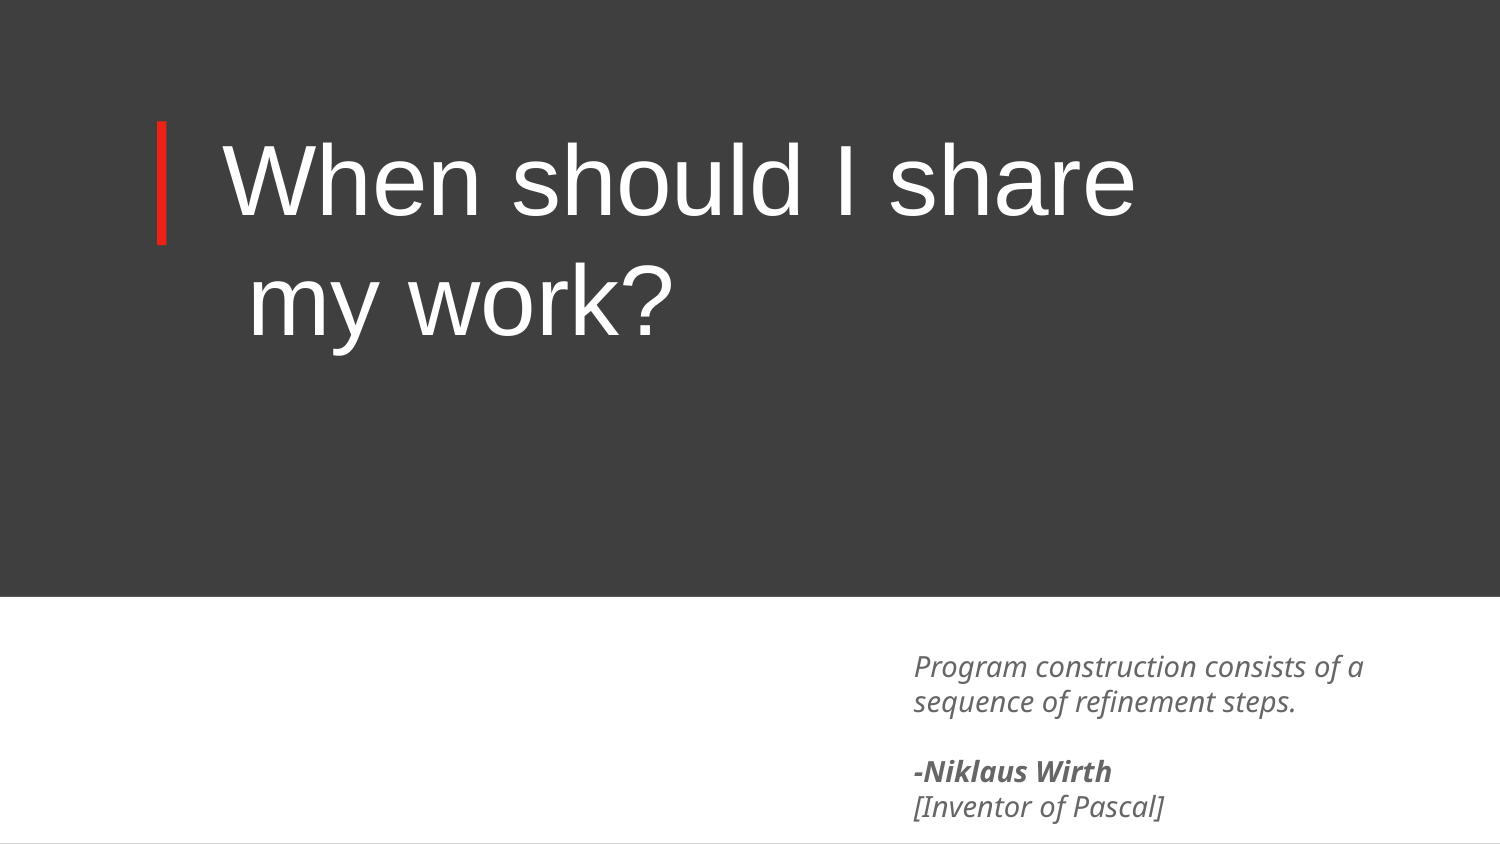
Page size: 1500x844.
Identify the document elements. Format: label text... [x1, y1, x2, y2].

title When should I share my work? [207, 108, 1238, 369]
text_box Program construction consists of a sequence of refinement steps. -Niklaus Wirth [Inventor of Pascal] [899, 633, 1472, 819]
